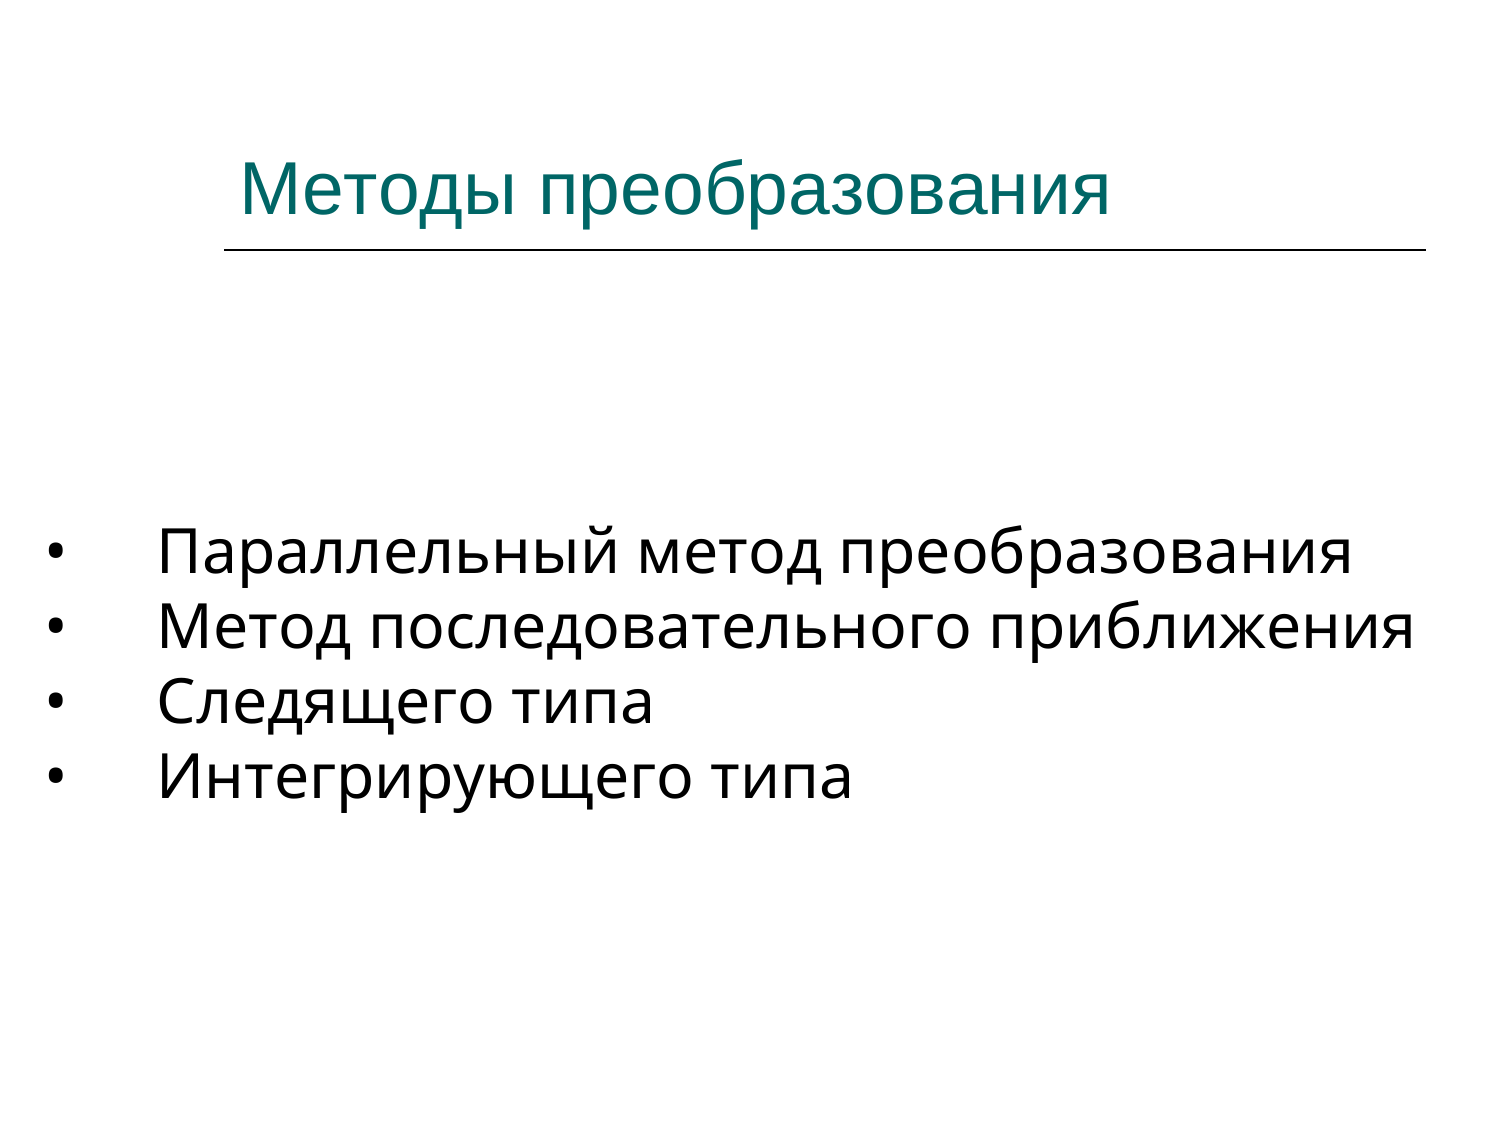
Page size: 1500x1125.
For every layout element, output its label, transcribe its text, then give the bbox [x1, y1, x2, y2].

title Методы преобразования [224, 49, 1425, 237]
text_box • Параллельный метод преобразования • Метод последовательного приближения • Следящего типа • Интегрирующего типа [29, 503, 1500, 819]
